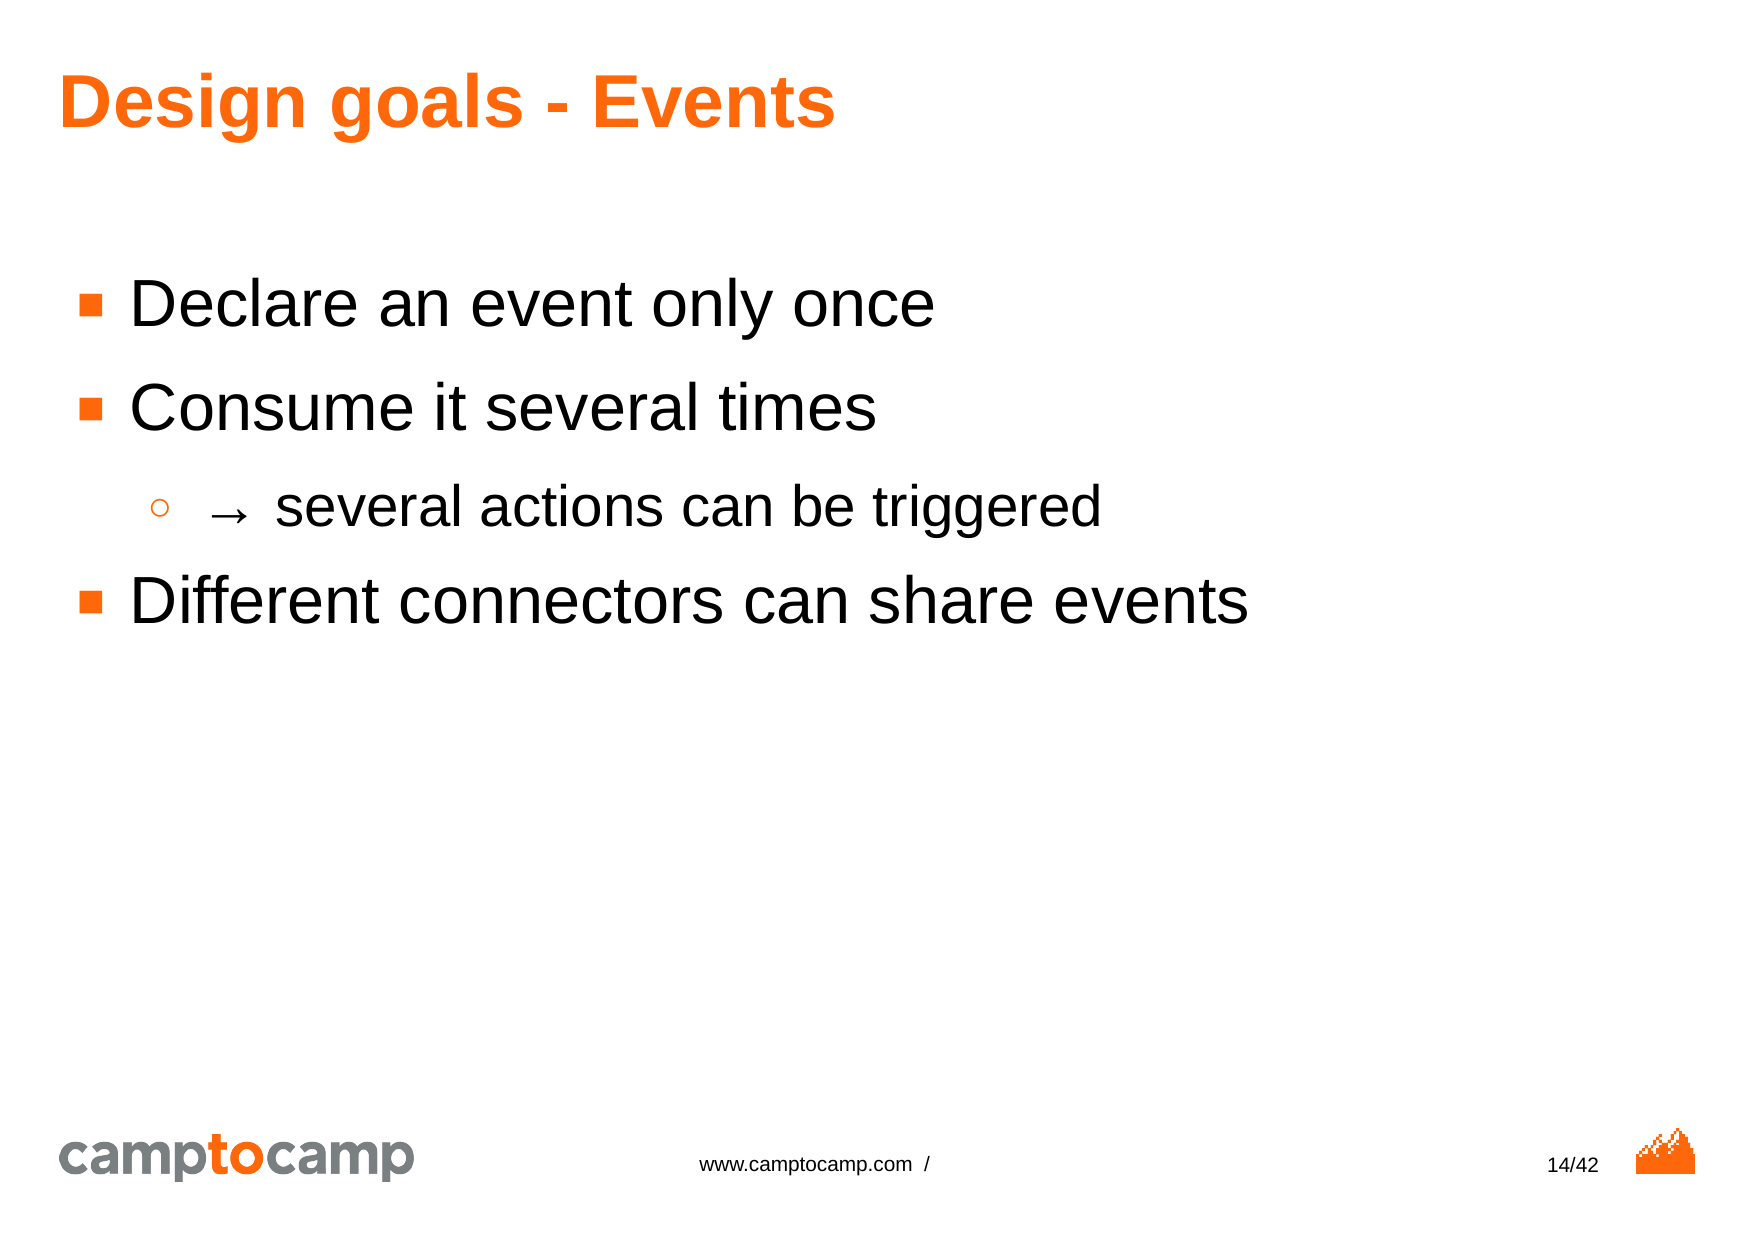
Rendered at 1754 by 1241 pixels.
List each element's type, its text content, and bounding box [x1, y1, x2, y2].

picture [59, 1134, 414, 1182]
title Design goals - Events [59, 59, 1695, 247]
list Declare an event only once Consume it several times → several actions can be triggered Different connectors can share events [59, 265, 1696, 917]
picture [1636, 1128, 1695, 1174]
